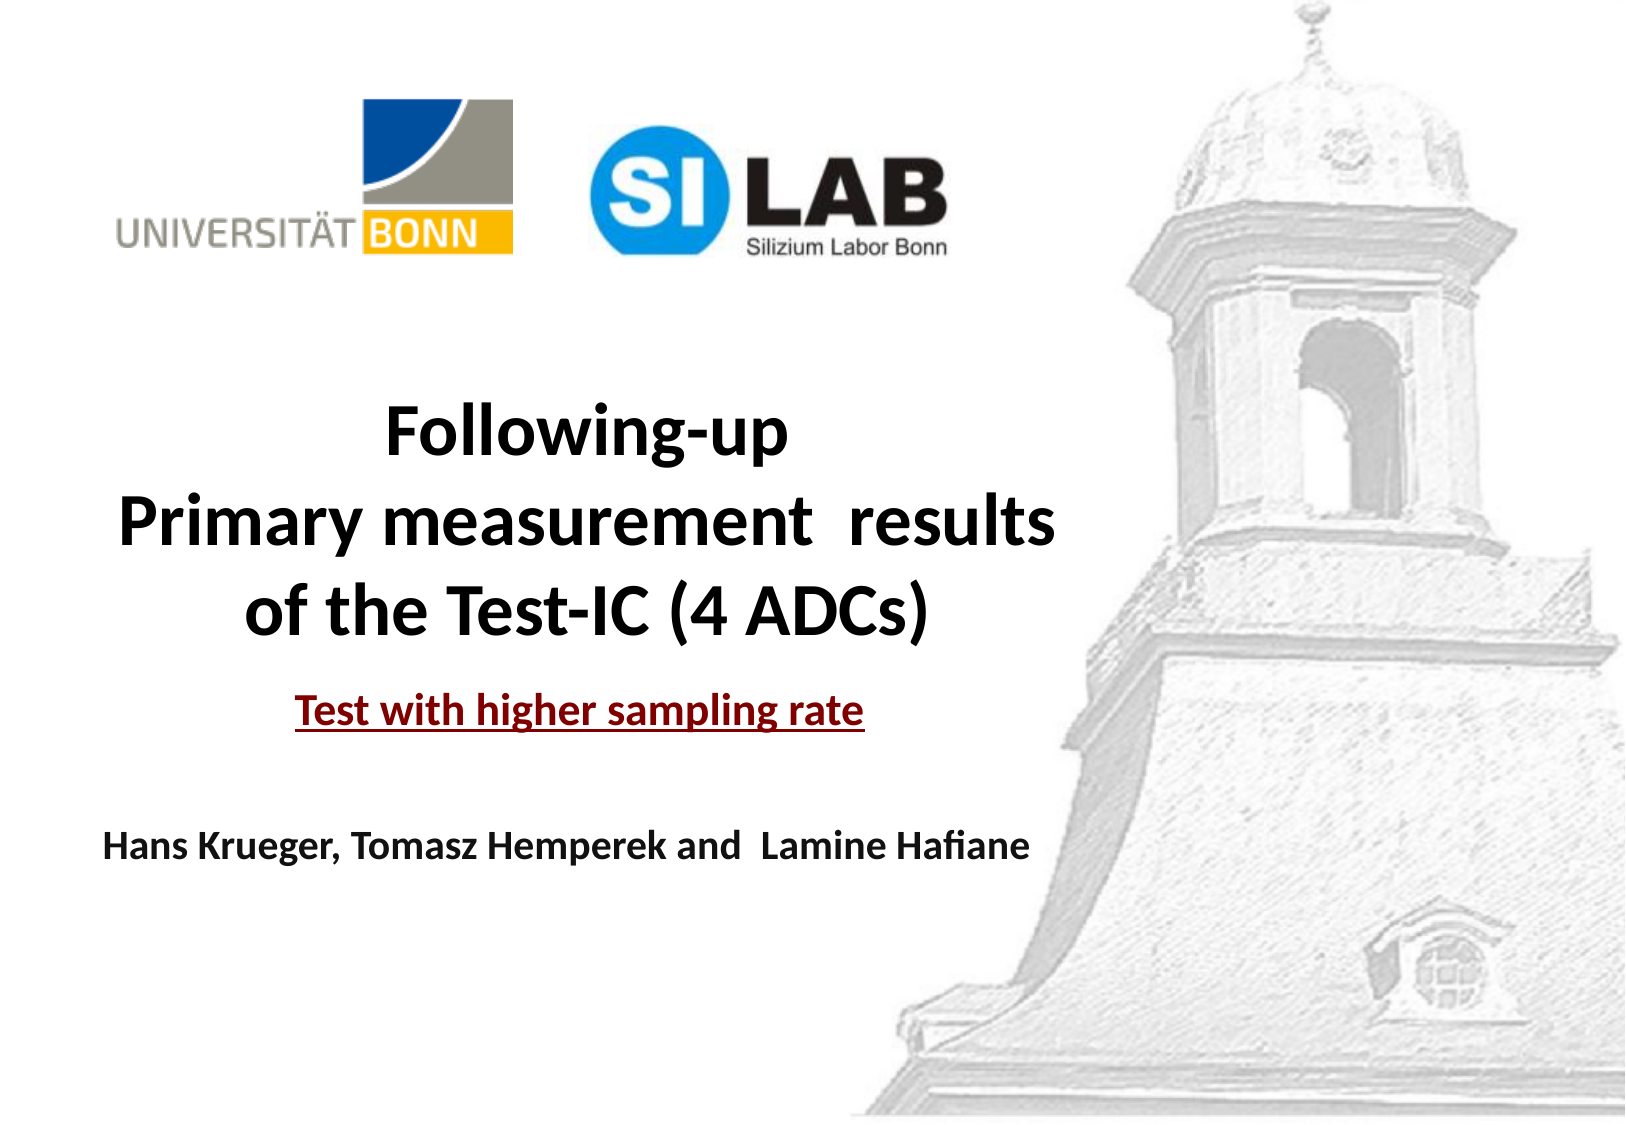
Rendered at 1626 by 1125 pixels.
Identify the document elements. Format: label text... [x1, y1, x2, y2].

title Following-up Primary measurement results of the Test-IC (4 ADCs) Test with higher sampling rate [80, 373, 1096, 561]
picture [0, 0, 1626, 1125]
list Hans Krueger, Tomasz Hemperek and Lamine Hafiane [32, 810, 1111, 960]
